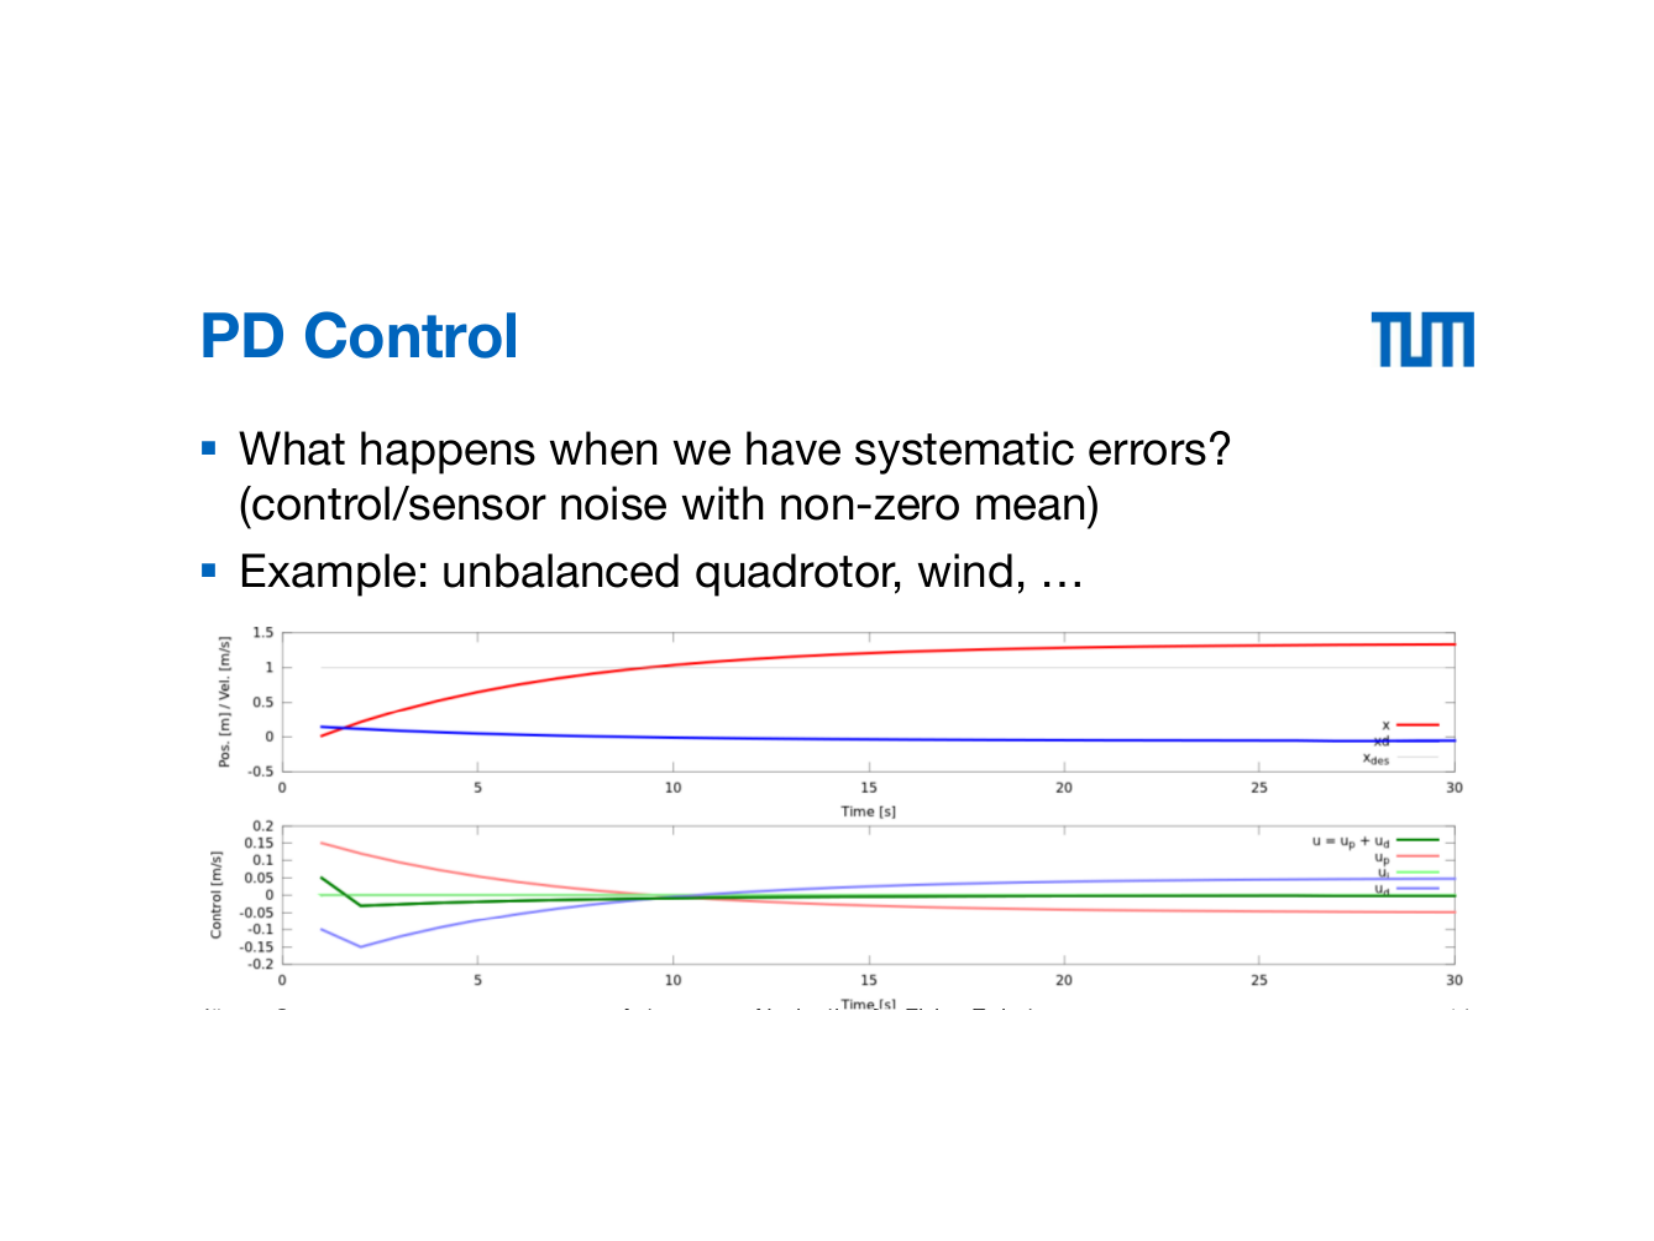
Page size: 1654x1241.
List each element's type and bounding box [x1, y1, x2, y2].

picture [145, 290, 1509, 1010]
